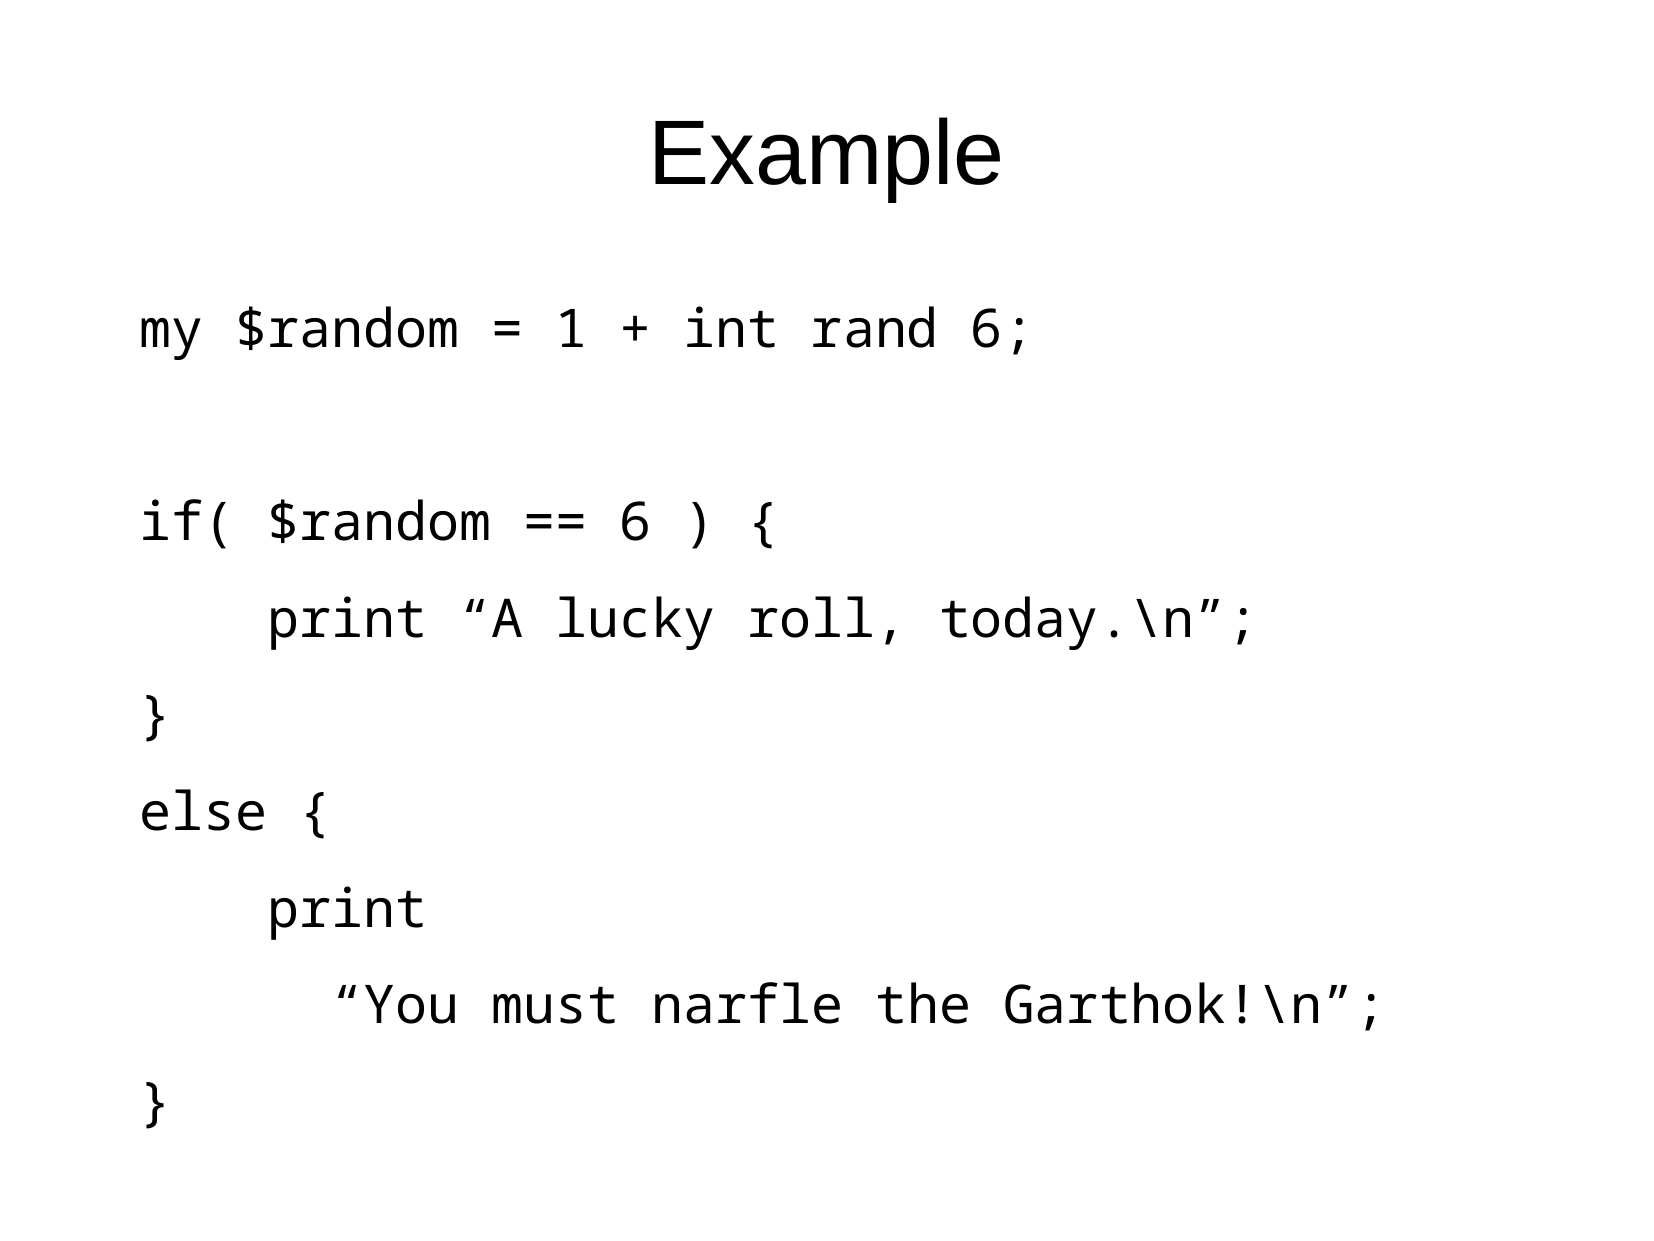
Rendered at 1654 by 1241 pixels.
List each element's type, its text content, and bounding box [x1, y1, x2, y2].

title Example [82, 49, 1571, 257]
list my $random = 1 + int rand 6; if( $random == 6 ) { print “A lucky roll, today.\n”; } else { print “You must narfle the Garthok!\n”; } [82, 290, 1571, 1141]
